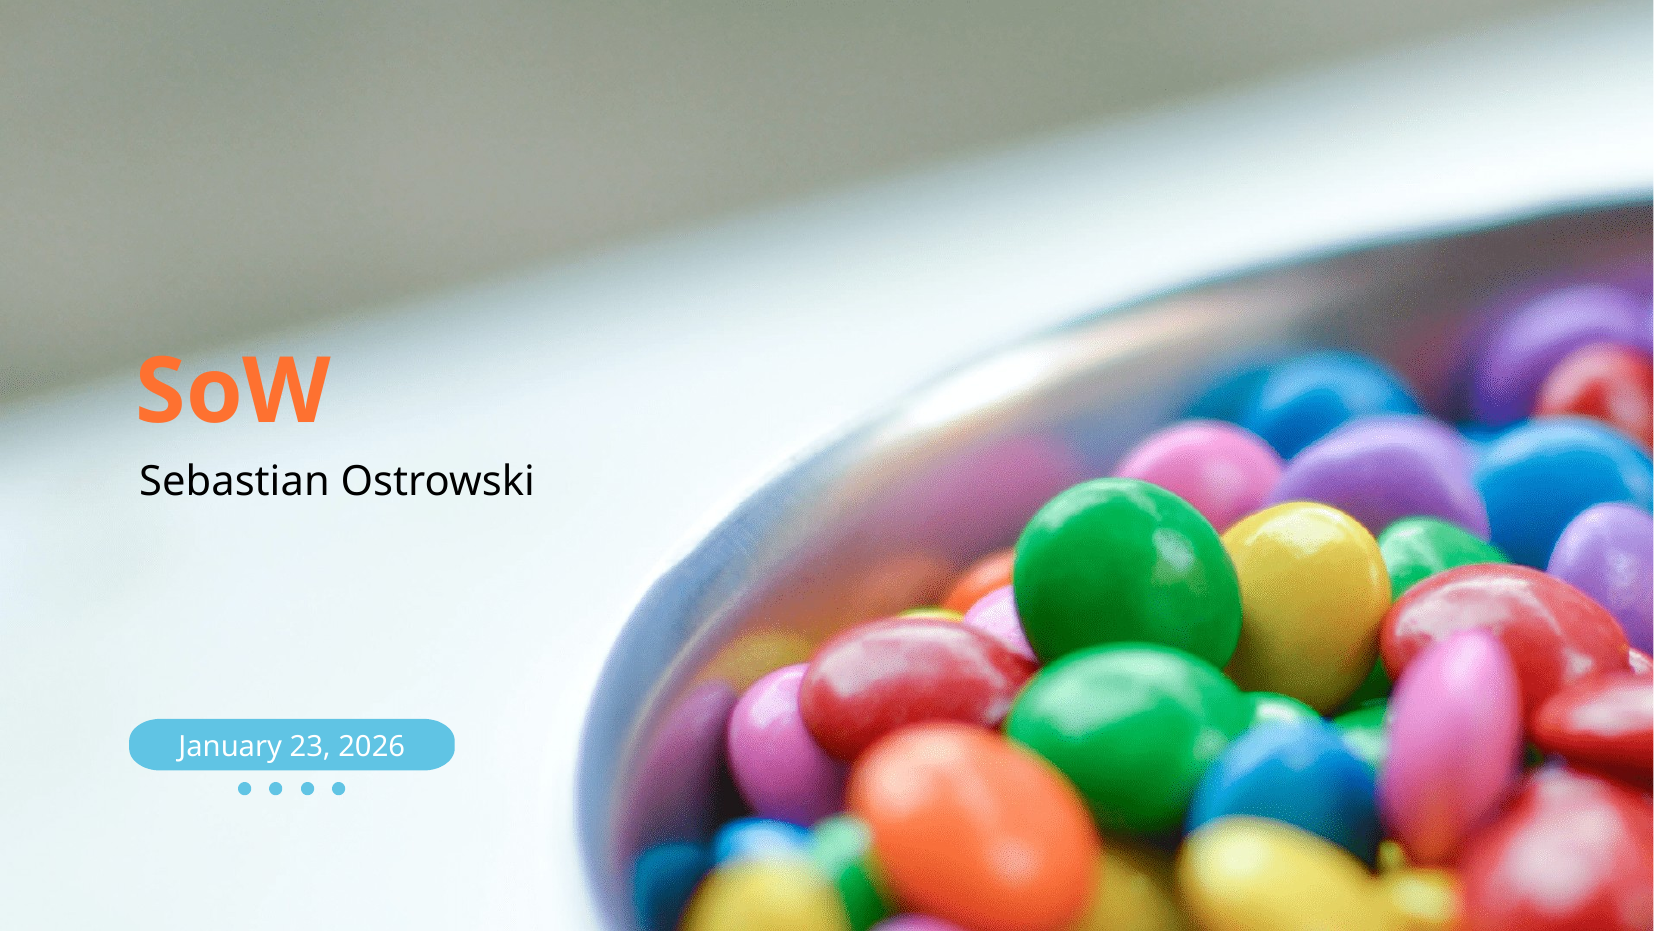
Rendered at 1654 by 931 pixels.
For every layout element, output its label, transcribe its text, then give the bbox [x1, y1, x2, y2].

title Sebastian Ostrowski [139, 450, 591, 508]
text_box January 23, 2026 [129, 718, 455, 771]
text_box [238, 782, 252, 796]
title SoW [135, 262, 739, 513]
text_box [301, 782, 315, 796]
text_box [332, 782, 346, 796]
text_box [269, 782, 283, 796]
picture [0, 0, 1654, 931]
